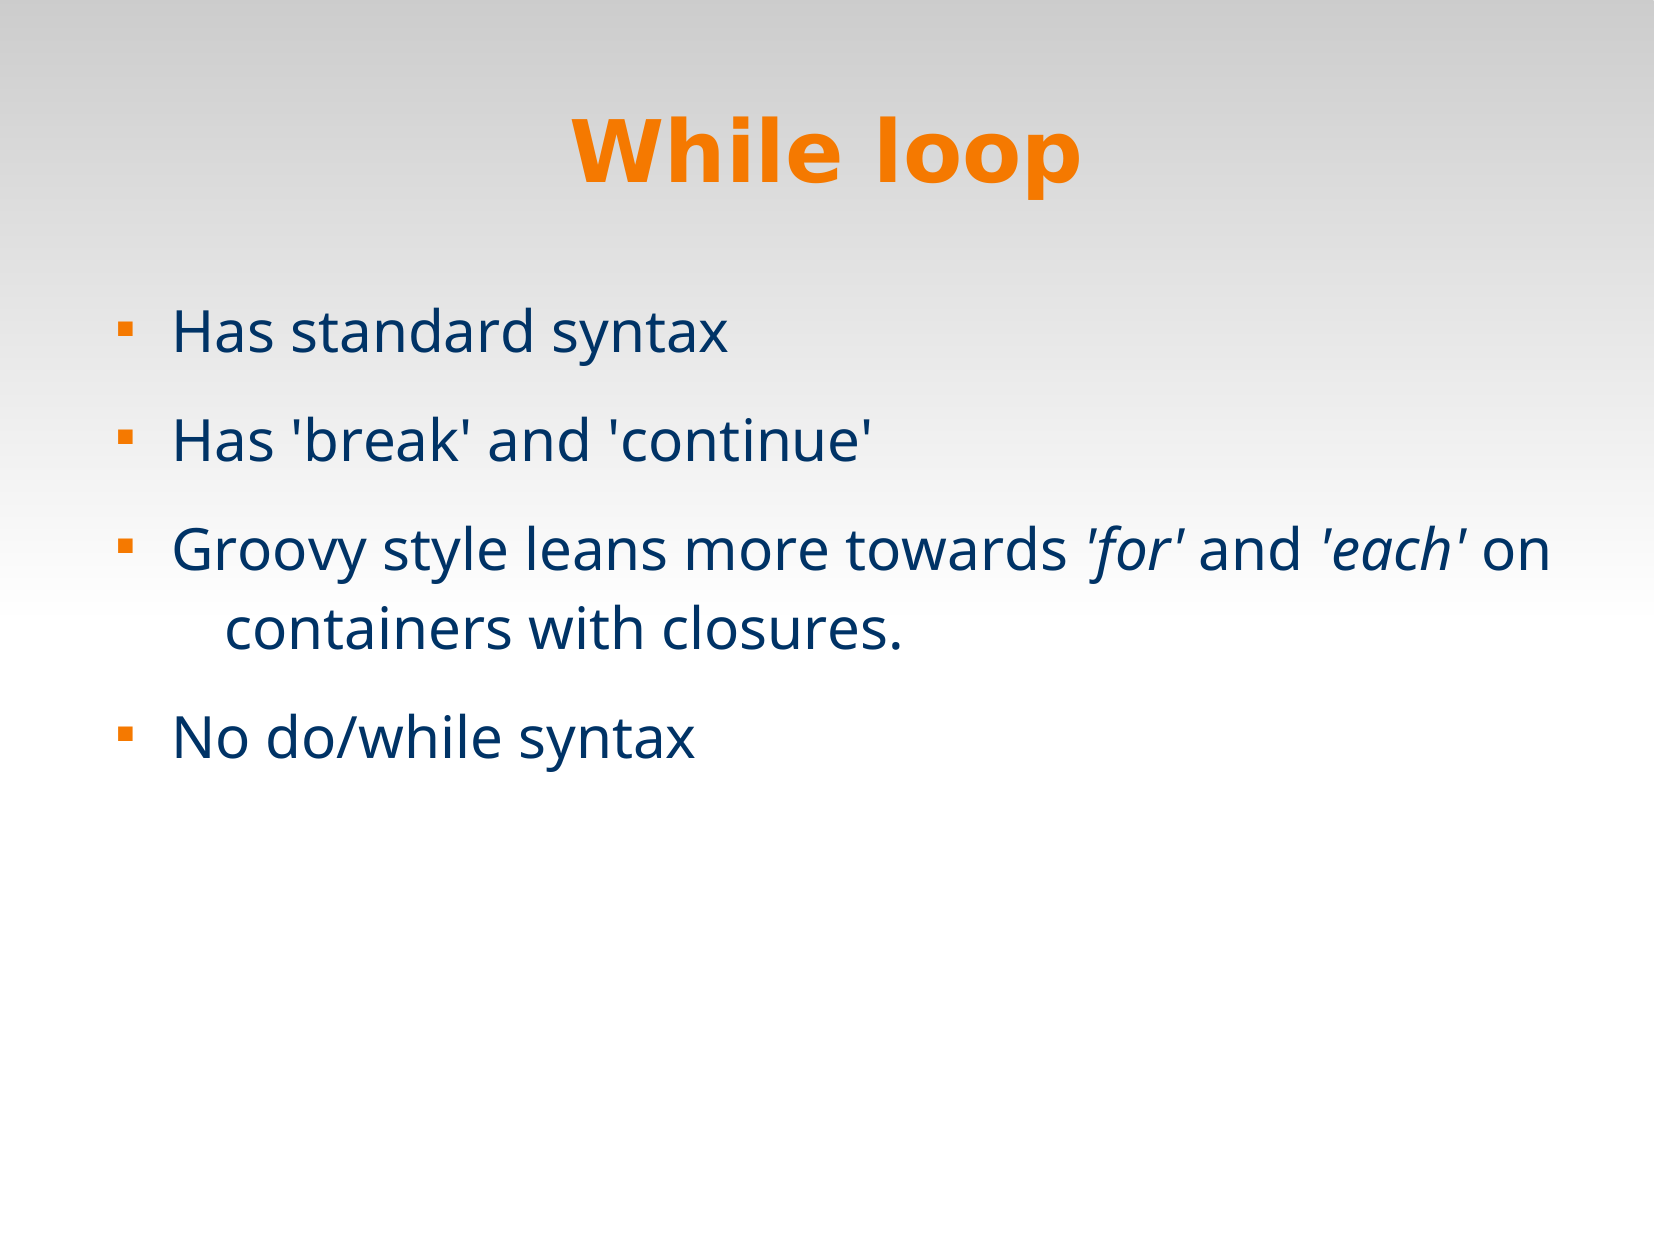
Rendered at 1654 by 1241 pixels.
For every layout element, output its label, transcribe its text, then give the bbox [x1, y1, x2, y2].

title While loop [82, 49, 1571, 257]
list Has standard syntax Has 'break' and 'continue' Groovy style leans more towards 'for' and 'each' on containers with closures. No do/while syntax [82, 290, 1571, 1109]
